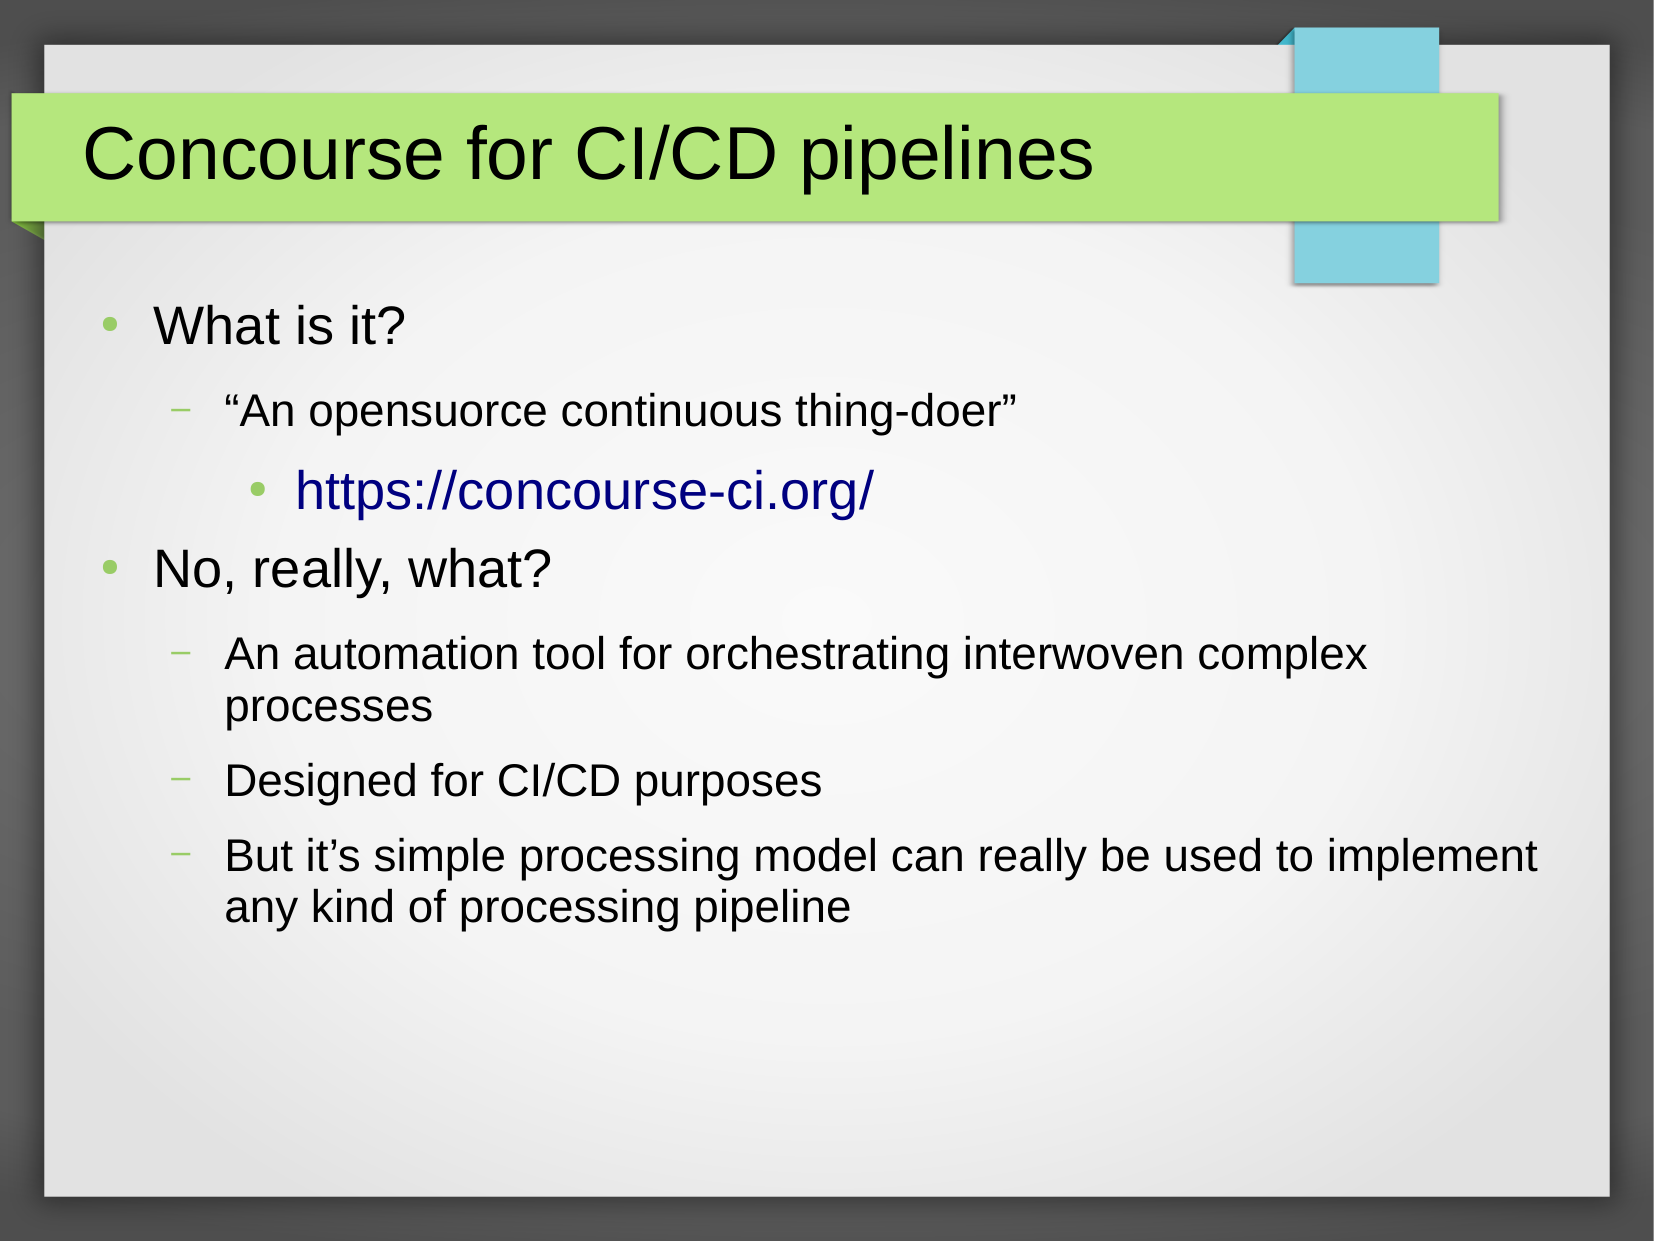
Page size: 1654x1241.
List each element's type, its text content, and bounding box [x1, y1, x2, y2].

list What is it? “An opensuorce continuous thing-doer” https://concourse-ci.org/ No, really, what? An automation tool for orchestrating interwoven complex processes Designed for CI/CD purposes But it’s simple processing model can really be used to implement any kind of processing pipeline [82, 295, 1571, 1015]
picture [0, 0, 1654, 1241]
title Concourse for CI/CD pipelines [82, 94, 1264, 213]
